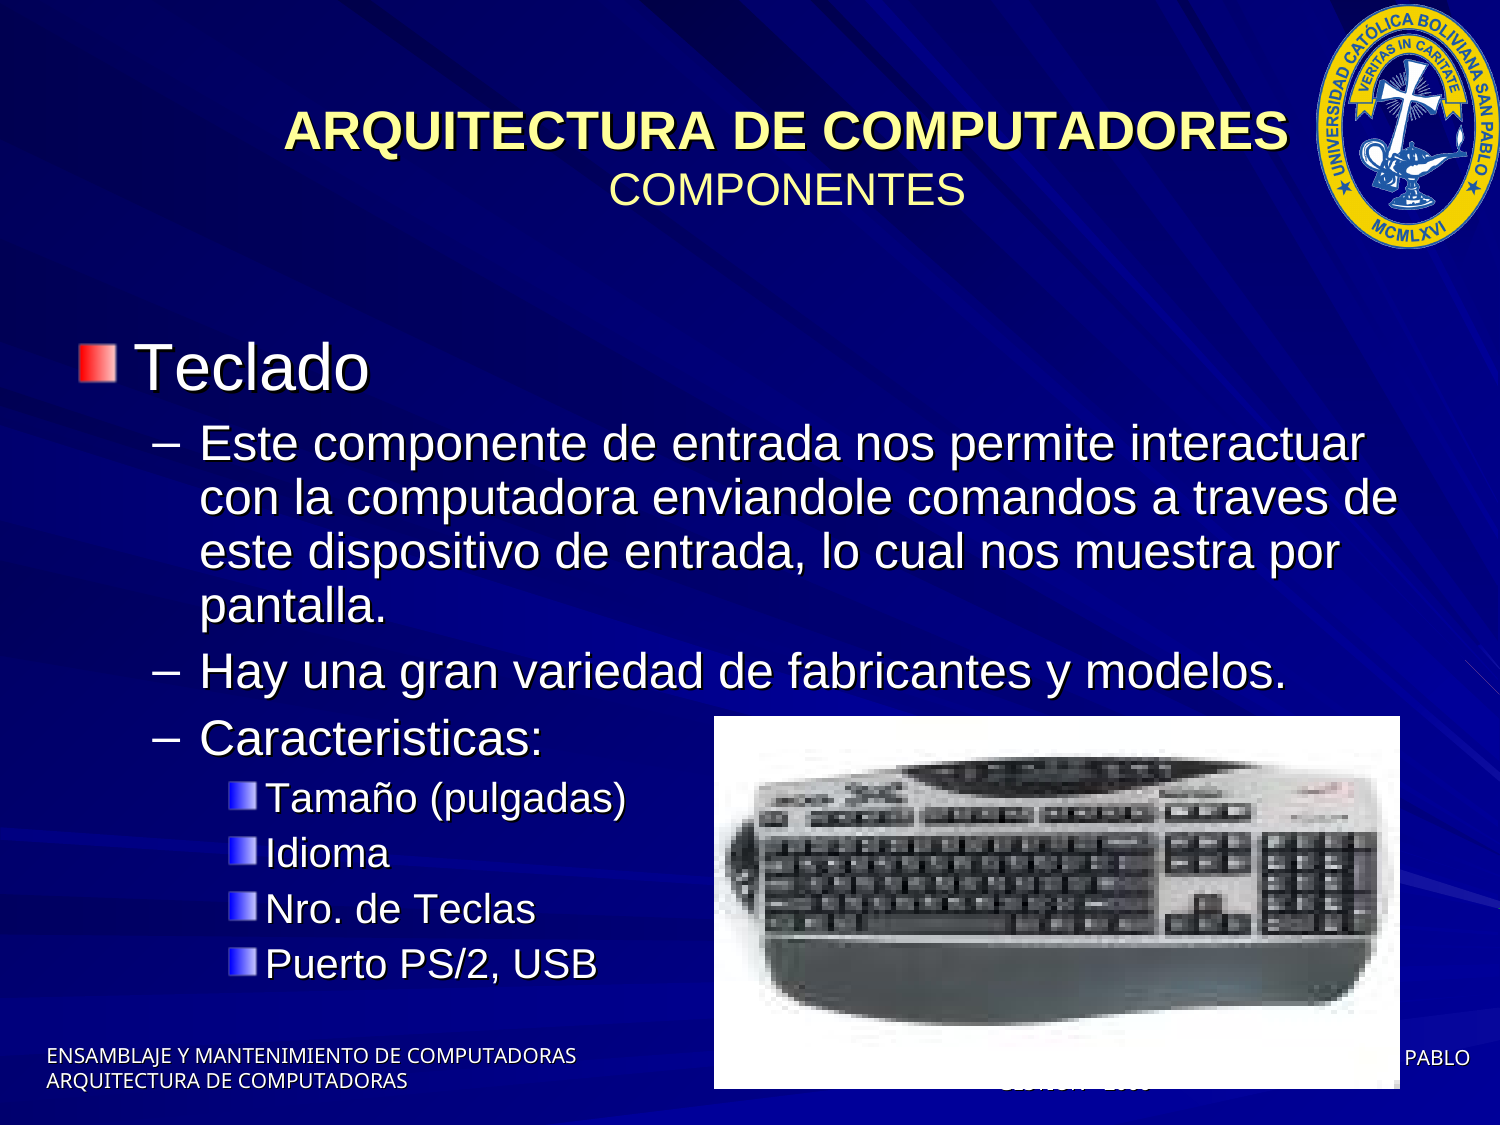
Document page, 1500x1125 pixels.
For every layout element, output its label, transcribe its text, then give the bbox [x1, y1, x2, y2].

picture [1316, 4, 1500, 249]
picture [714, 716, 1400, 1089]
text_box ARQUITECTURA DE COMPUTADORES COMPONENTES [112, 78, 1463, 232]
list Teclado Este componente de entrada nos permite interactuar con la computadora enviandole comandos a traves de este dispositivo de entrada, lo cual nos muestra por pantalla. Hay una gran variedad de fabricantes y modelos. Caracteristicas: Tamaño (pulgadas) Idioma Nro. de Teclas Puerto PS/2, USB [62, 324, 1438, 1050]
